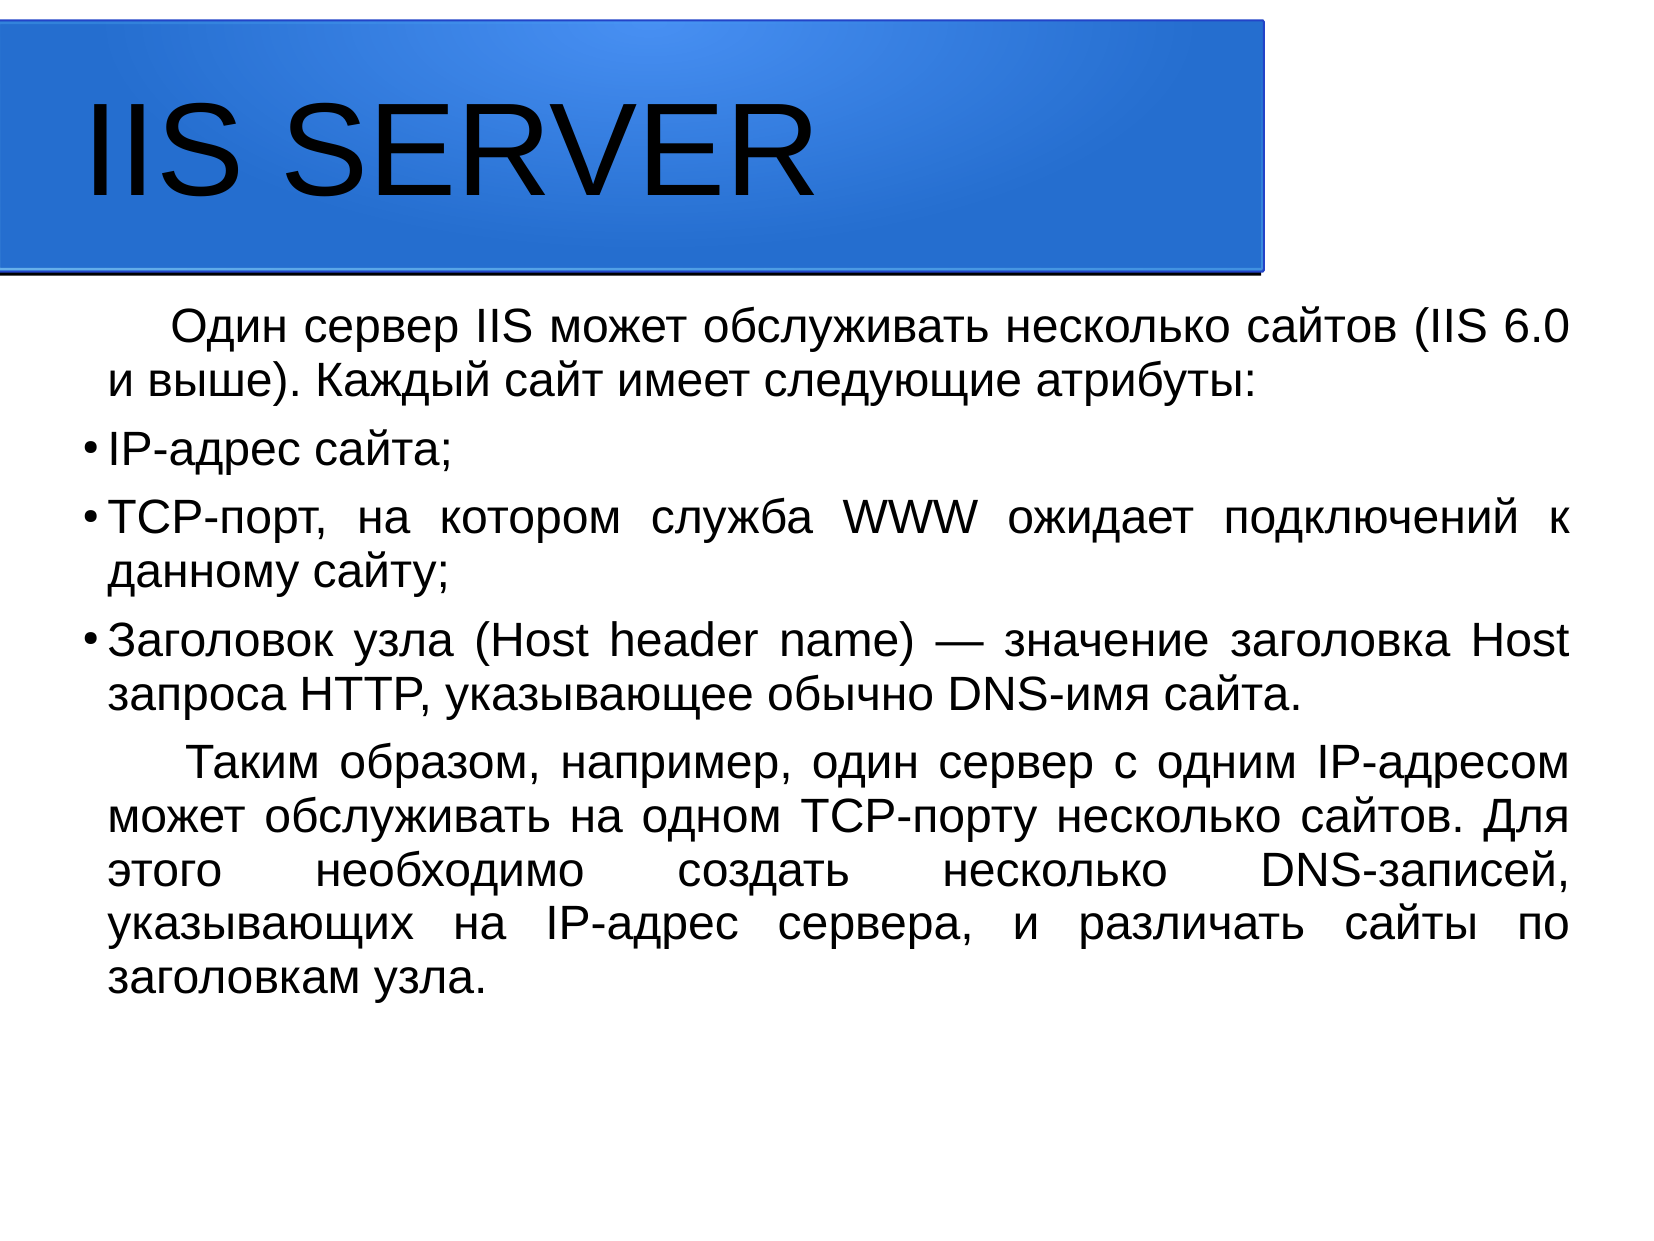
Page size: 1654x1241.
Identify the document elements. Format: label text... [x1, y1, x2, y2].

title IIS SERVER [82, 47, 1235, 252]
list Один сервер IIS может обслуживать несколько сайтов (IIS 6.0 и выше). Каждый сайт имеет следующие атрибуты: IP-адрес сайта; TCP-порт, на котором служба WWW ожидает подключений к данному сайту; Заголовок узла (Host header name) — значение заголовка Host запроса HTTP, указывающее обычно DNS-имя сайта. Таким образом, например, один сервер с одним IP-адресом может обслуживать на одном TCP-порту несколько сайтов. Для этого необходимо создать несколько DNS-записей, указывающих на IP-адрес сервера, и различать сайты по заголовкам узла. [82, 299, 1571, 1019]
